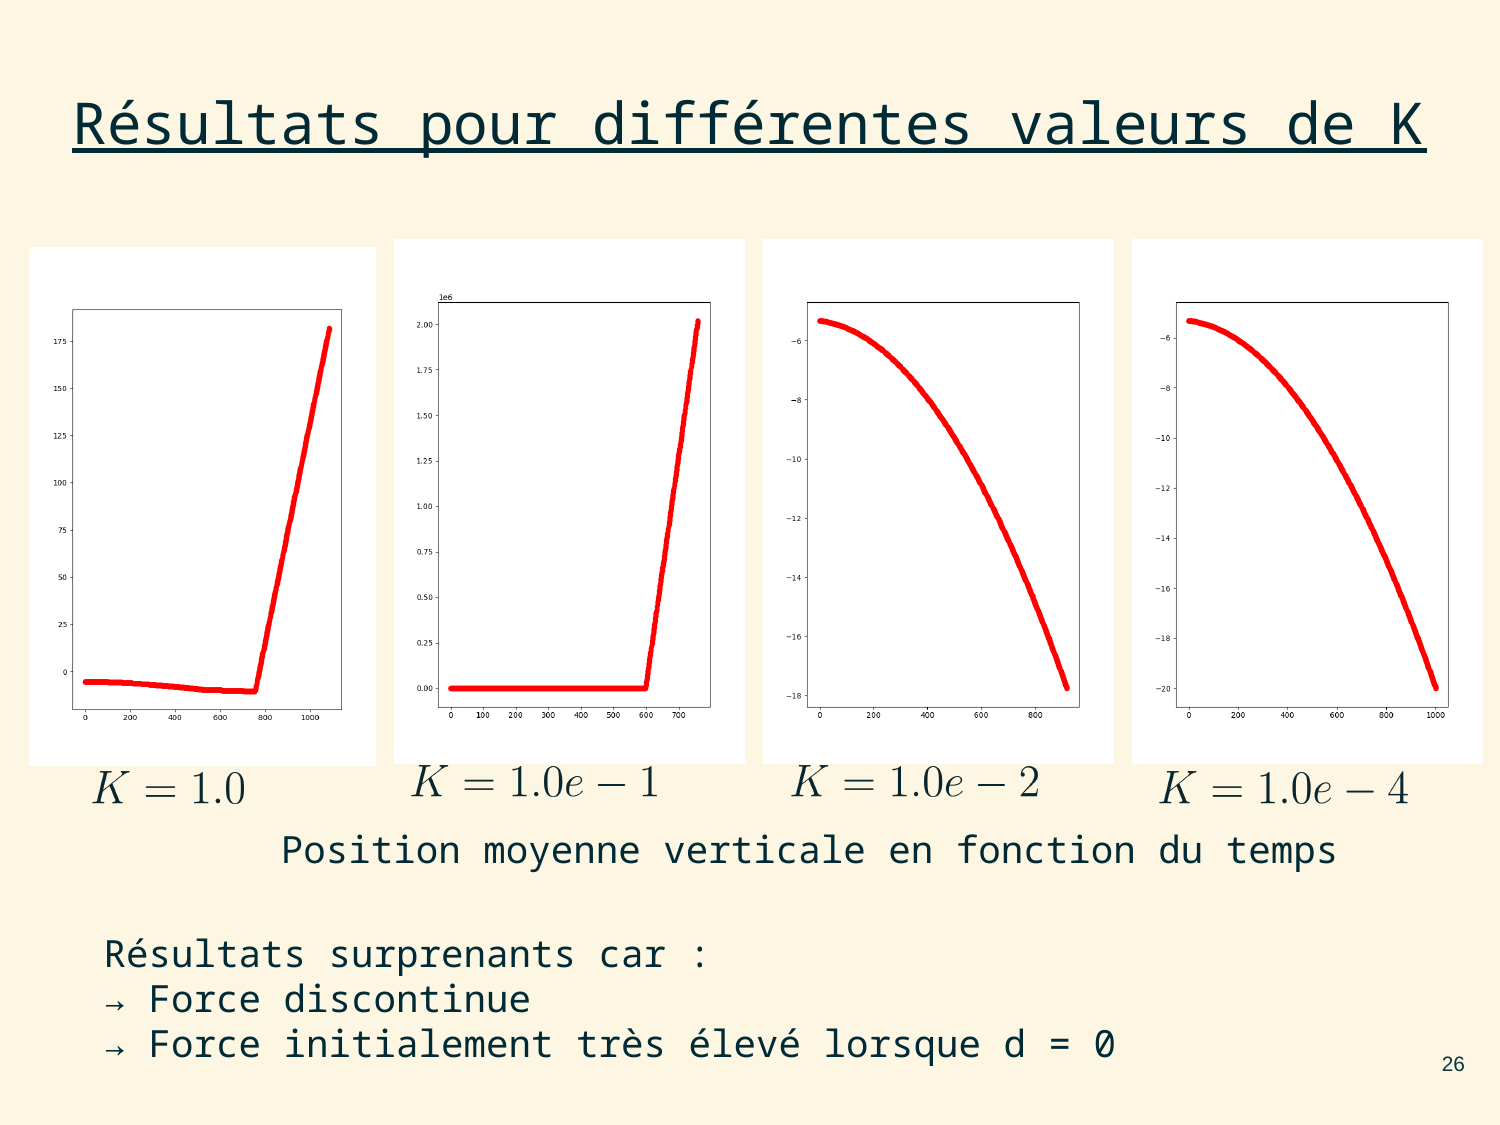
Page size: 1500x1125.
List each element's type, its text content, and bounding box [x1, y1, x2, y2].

picture [791, 765, 1038, 797]
picture [763, 239, 1114, 764]
picture [411, 765, 657, 797]
slide_number <numéro> [1389, 1019, 1480, 1106]
picture [92, 771, 244, 804]
text_box Résultats surprenants car : → Force discontinue → Force initialement très élevé lorsque d = 0 [88, 915, 1177, 1081]
picture [1132, 239, 1483, 764]
picture [394, 239, 745, 764]
picture [1159, 771, 1408, 804]
picture [29, 247, 376, 766]
title Résultats pour différentes valeurs de K [51, 29, 1449, 214]
text_box Position moyenne verticale en fonction du temps [265, 810, 1354, 886]
